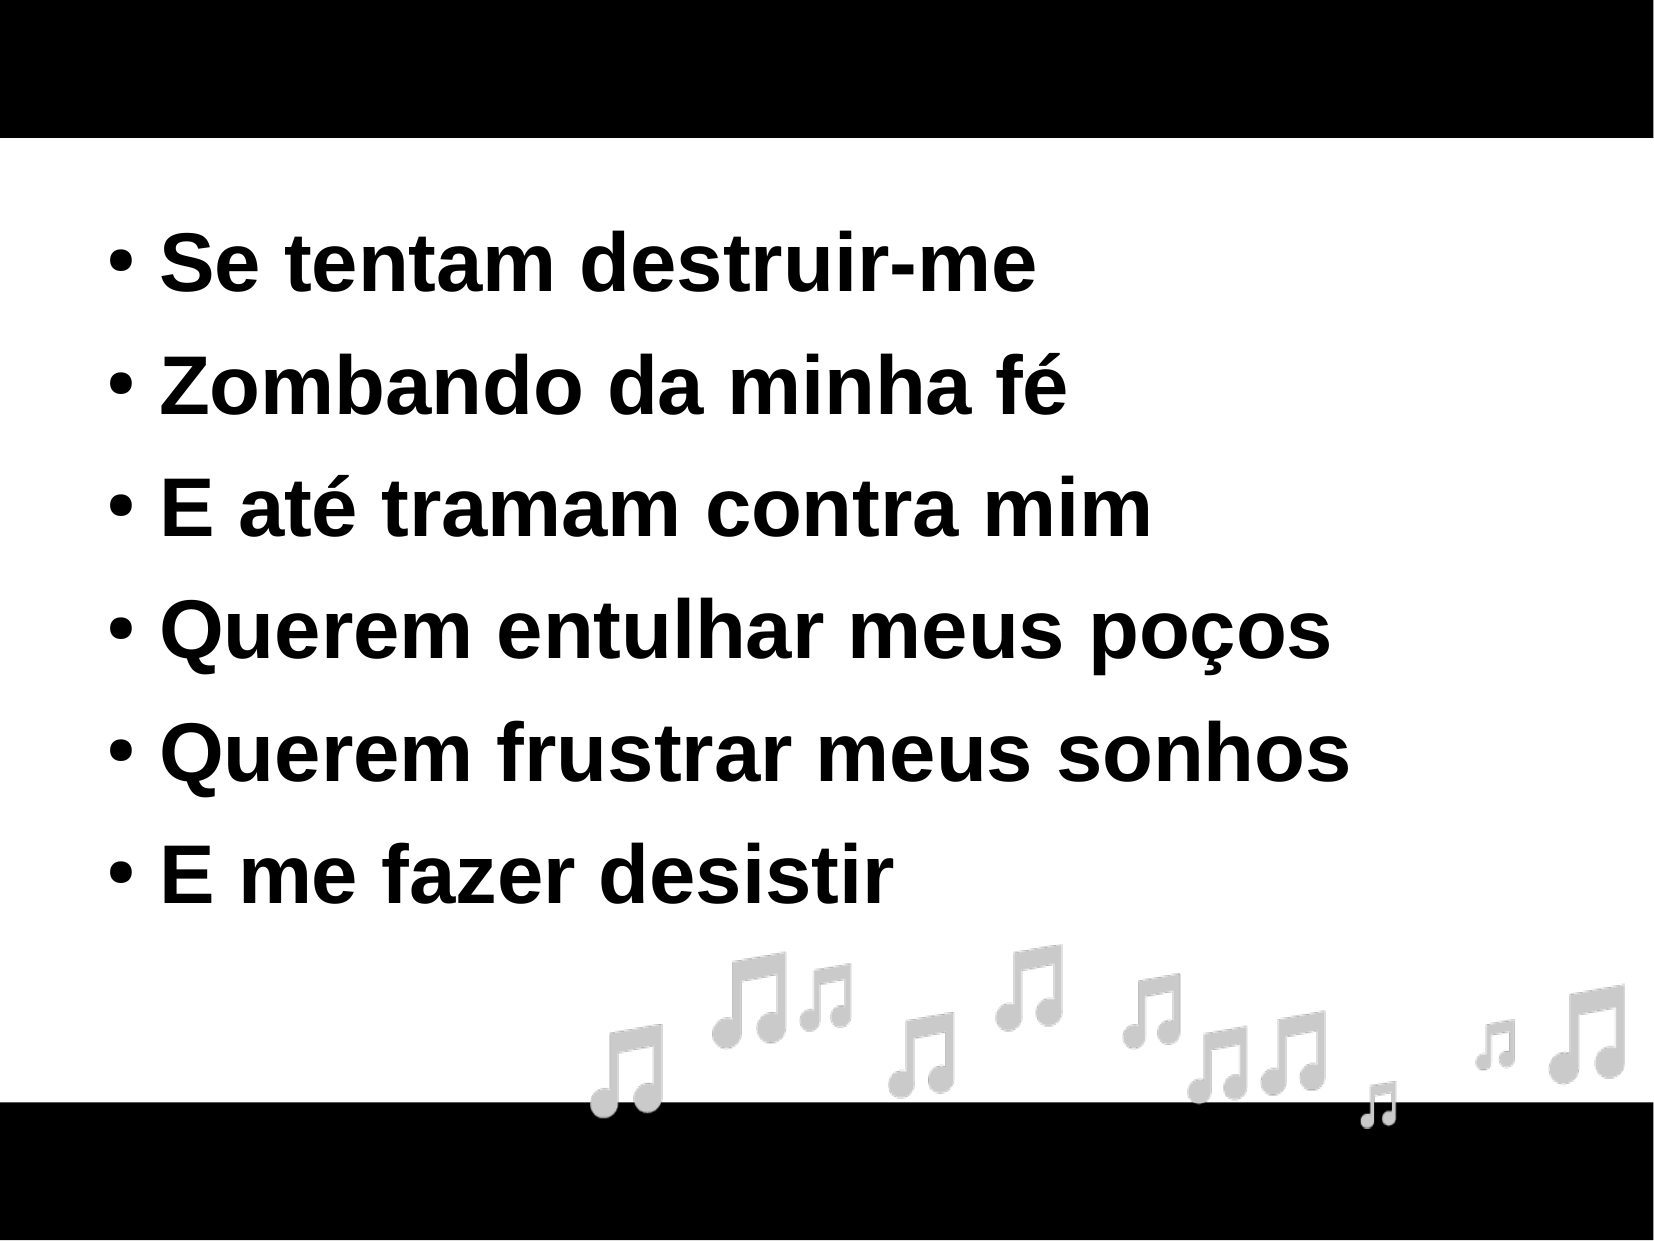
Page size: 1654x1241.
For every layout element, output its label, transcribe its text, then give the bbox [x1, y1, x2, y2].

list Se tentam destruir-me Zombando da minha fé E até tramam contra mim Querem entulhar meus poços Querem frustrar meus sonhos E me fazer desistir [88, 216, 1625, 1004]
